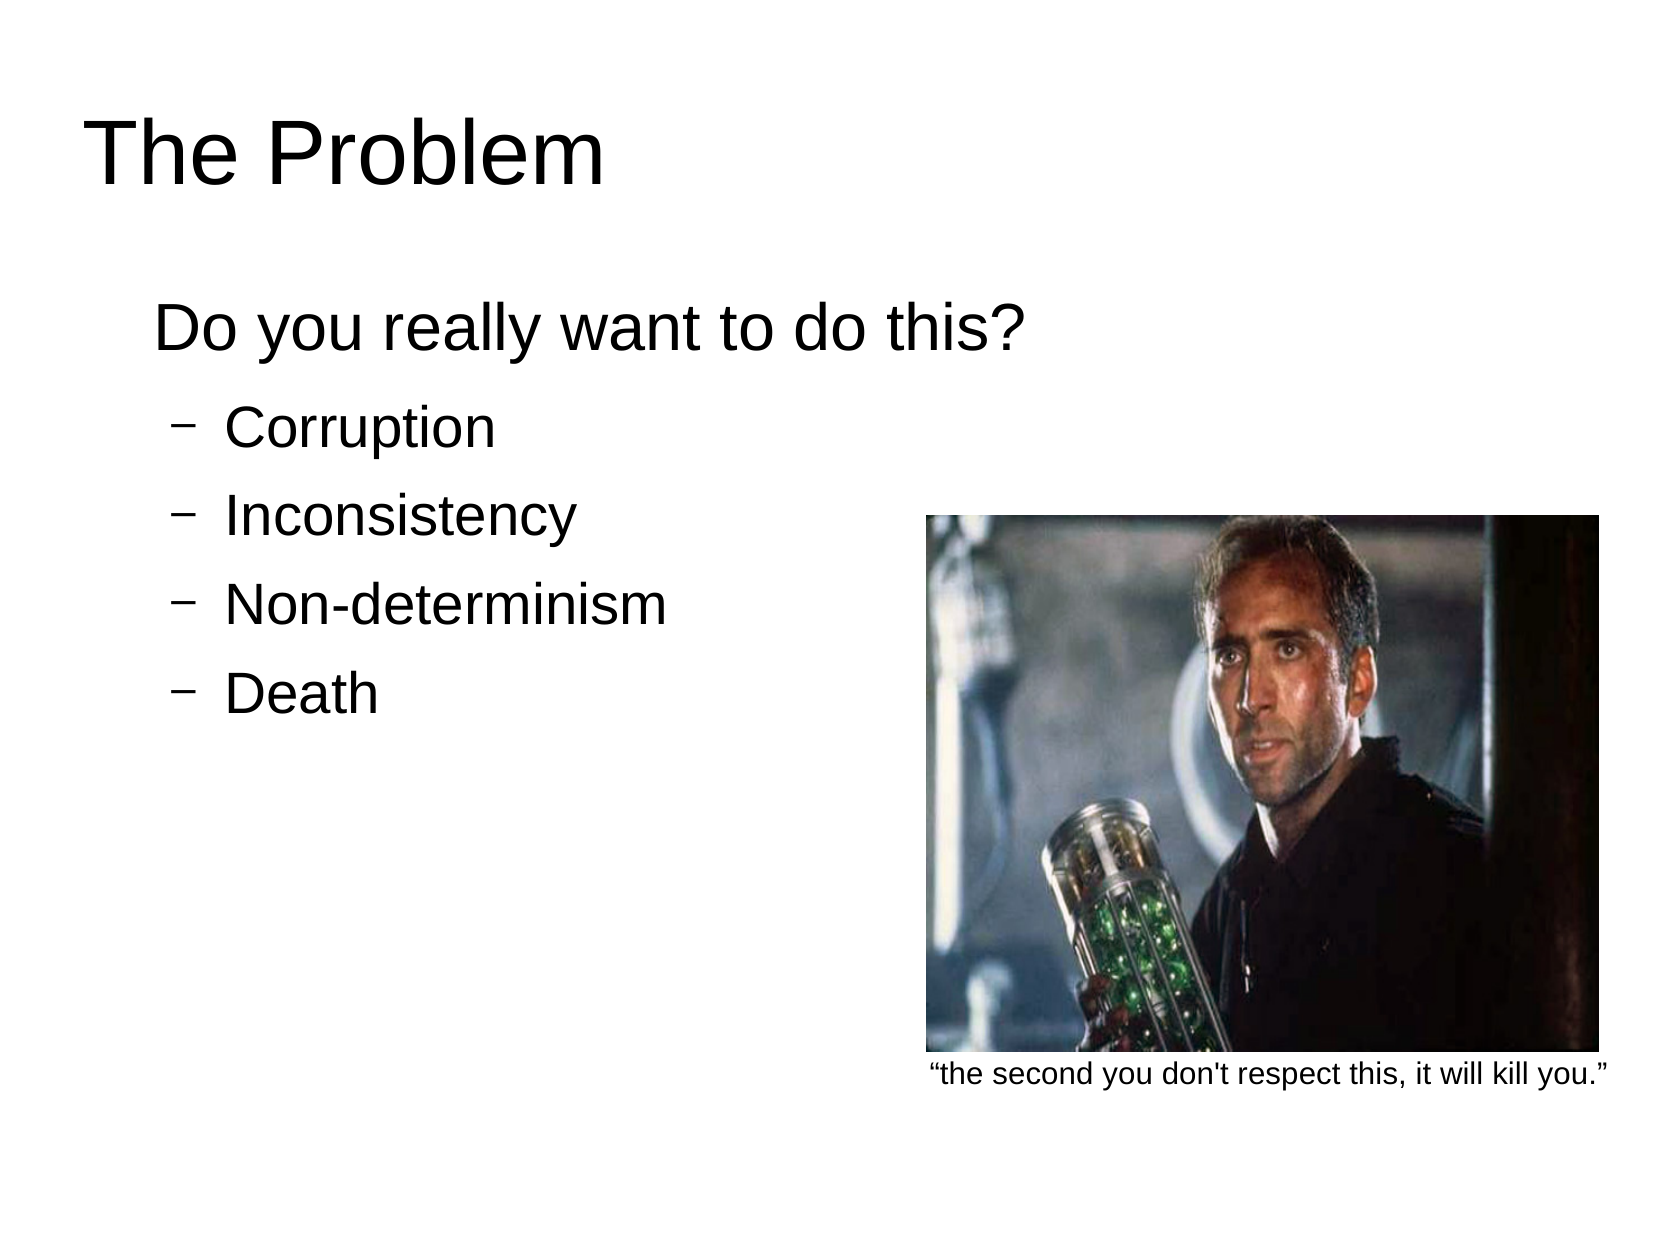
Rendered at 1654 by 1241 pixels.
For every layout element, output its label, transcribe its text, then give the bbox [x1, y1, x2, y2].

title The Problem [82, 49, 1571, 257]
text_box “the second you don't respect this, it will kill you.” [914, 1048, 1654, 1099]
list Do you really want to do this? Corruption Inconsistency Non-determinism Death [82, 290, 1036, 1010]
picture [926, 515, 1599, 1048]
